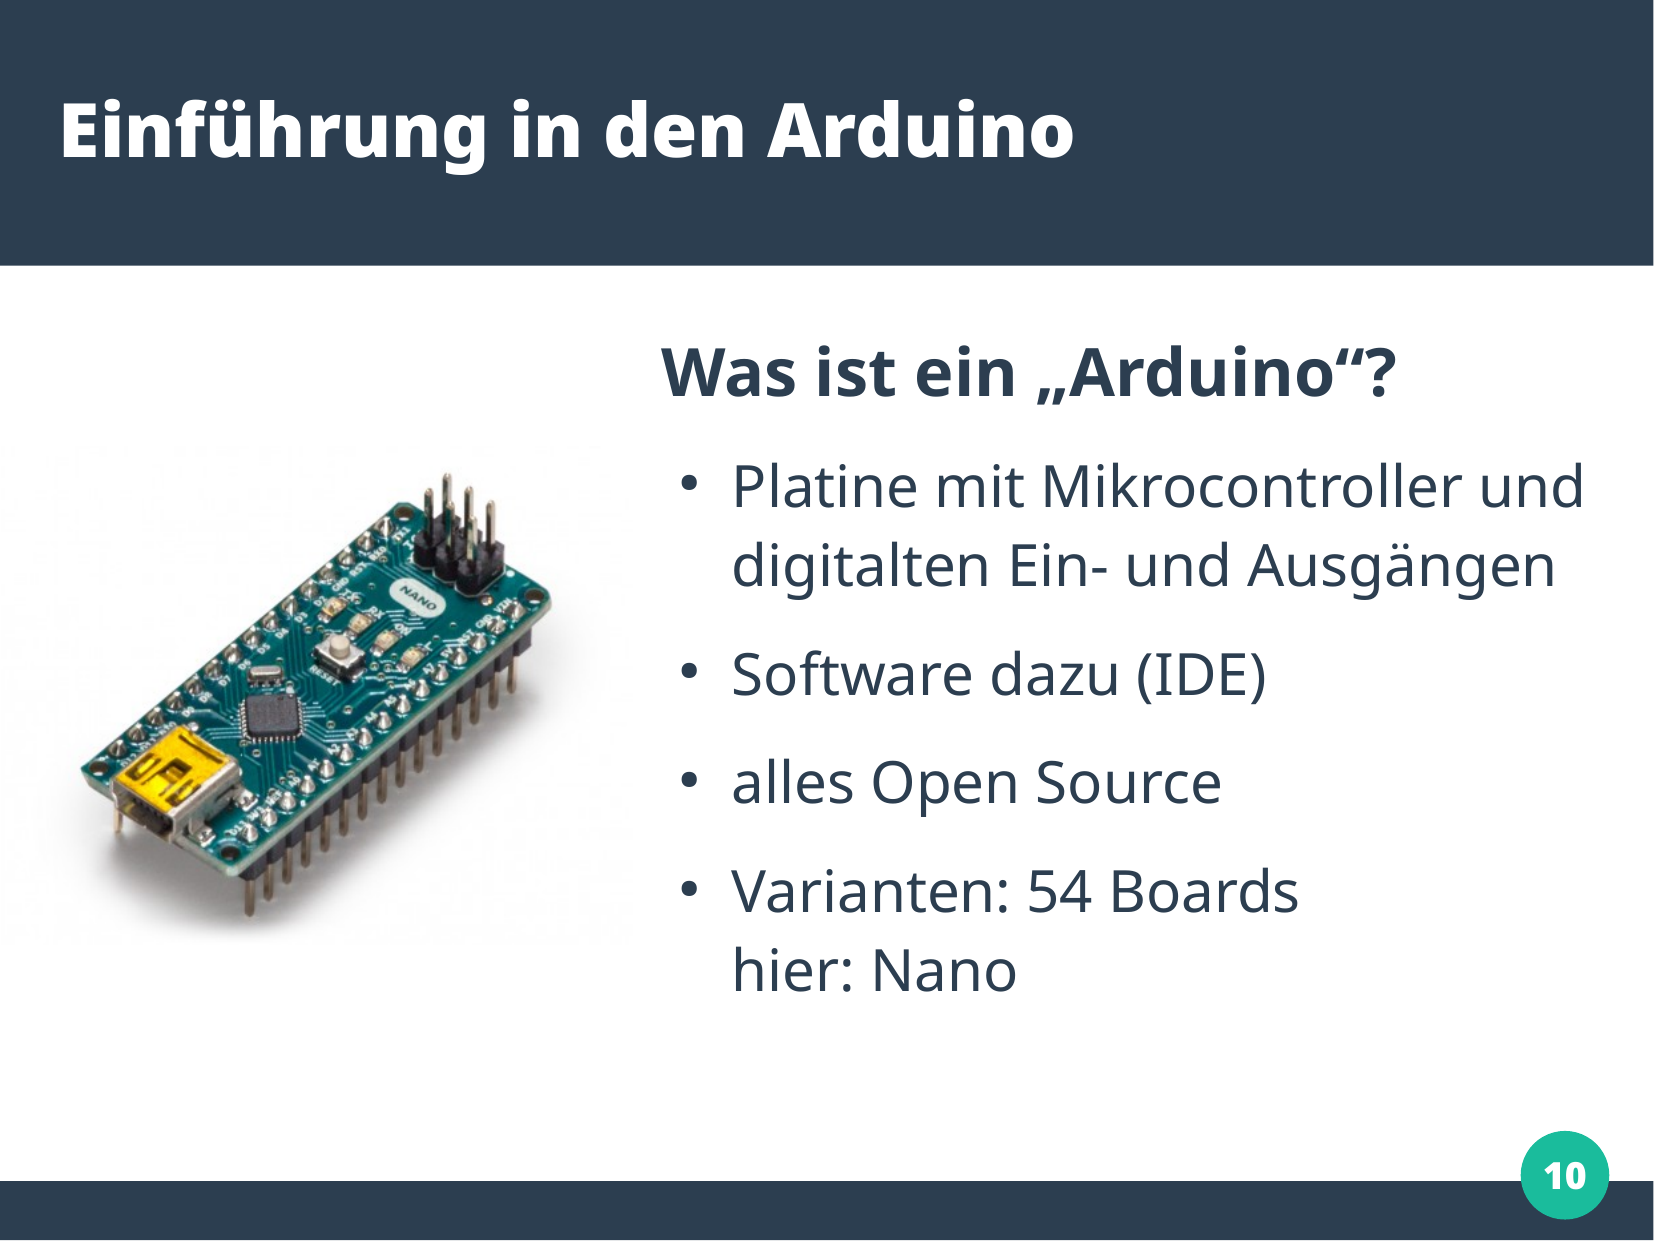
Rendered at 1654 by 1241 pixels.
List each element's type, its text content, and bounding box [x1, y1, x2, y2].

title Einführung in den Arduino [59, 49, 1595, 207]
list Was ist ein „Arduino“? Platine mit Mikrocontroller und digitalten Ein- und Ausgängen Software dazu (IDE) alles Open Source Varianten: 54 Boards hier: Nano [660, 324, 1654, 1152]
picture [0, 446, 648, 946]
